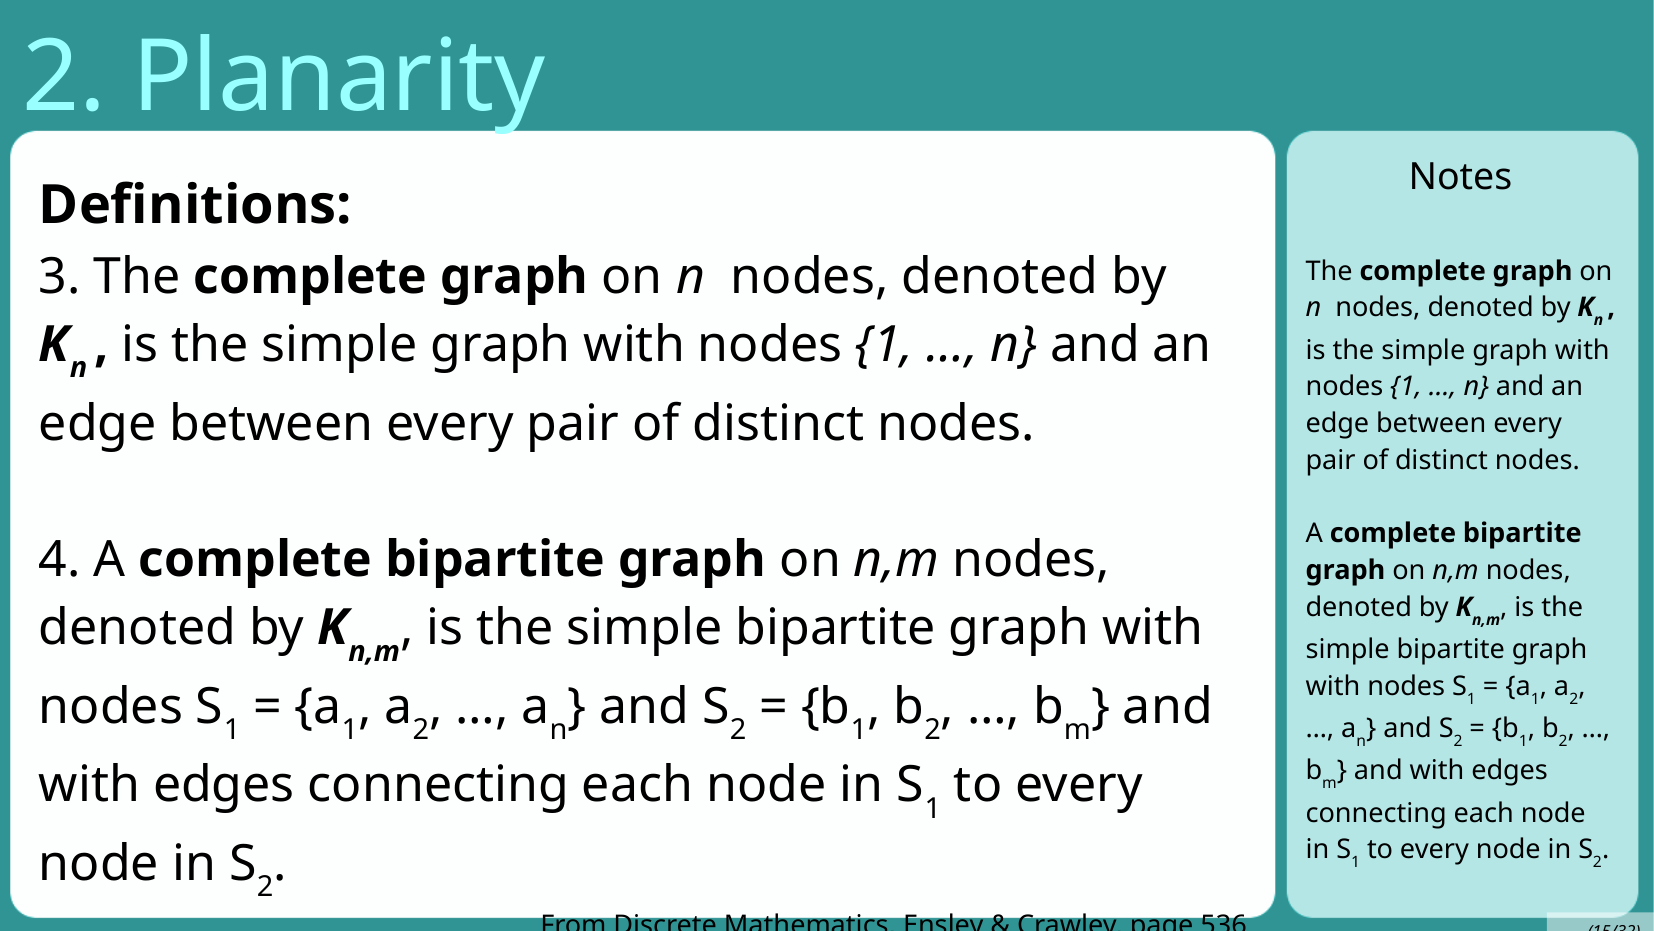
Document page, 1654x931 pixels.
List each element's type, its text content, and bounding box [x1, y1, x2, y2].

picture [0, 0, 1654, 931]
picture [1067, 922, 1072, 931]
picture [618, 917, 629, 931]
picture [586, 921, 593, 931]
text_box Definitions: 3. The complete graph on n nodes, denoted by Kn , is the simple graph with nodes {1, …, n} and an edge between every pair of distinct nodes. 4. A complete bipartite graph on n,m nodes, denoted by Kn,m, is the simple bipartite graph with nodes S1 = {a1, a2, …, an} and S2 = {b1, b2, …, bm} and with edges connecting each node in S1 to every node in S2. From Discrete Mathematics, Ensley & Crawley, page 536 [39, 165, 1247, 892]
picture [994, 925, 1002, 931]
picture [1134, 921, 1142, 931]
picture [728, 919, 733, 931]
picture [778, 921, 785, 931]
picture [810, 921, 817, 931]
picture [738, 917, 743, 931]
text_box Notes The complete graph on n nodes, denoted by Kn , is the simple graph with nodes {1, …, n} and an edge between every pair of distinct nodes. A complete bipartite graph on n,m nodes, denoted by Kn,m, is the simple bipartite graph with nodes S1 = {a1, a2, …, an} and S2 = {b1, b2, …, bm} and with edges connecting each node in S1 to every node in S2. [1290, 141, 1631, 891]
picture [568, 921, 576, 931]
picture [923, 921, 930, 931]
picture [819, 921, 826, 931]
picture [595, 921, 602, 931]
picture [1165, 921, 1173, 931]
picture [1235, 924, 1243, 931]
text_box (<number>/32) [1546, 912, 1654, 931]
title 2. Planarity [22, 13, 1511, 130]
